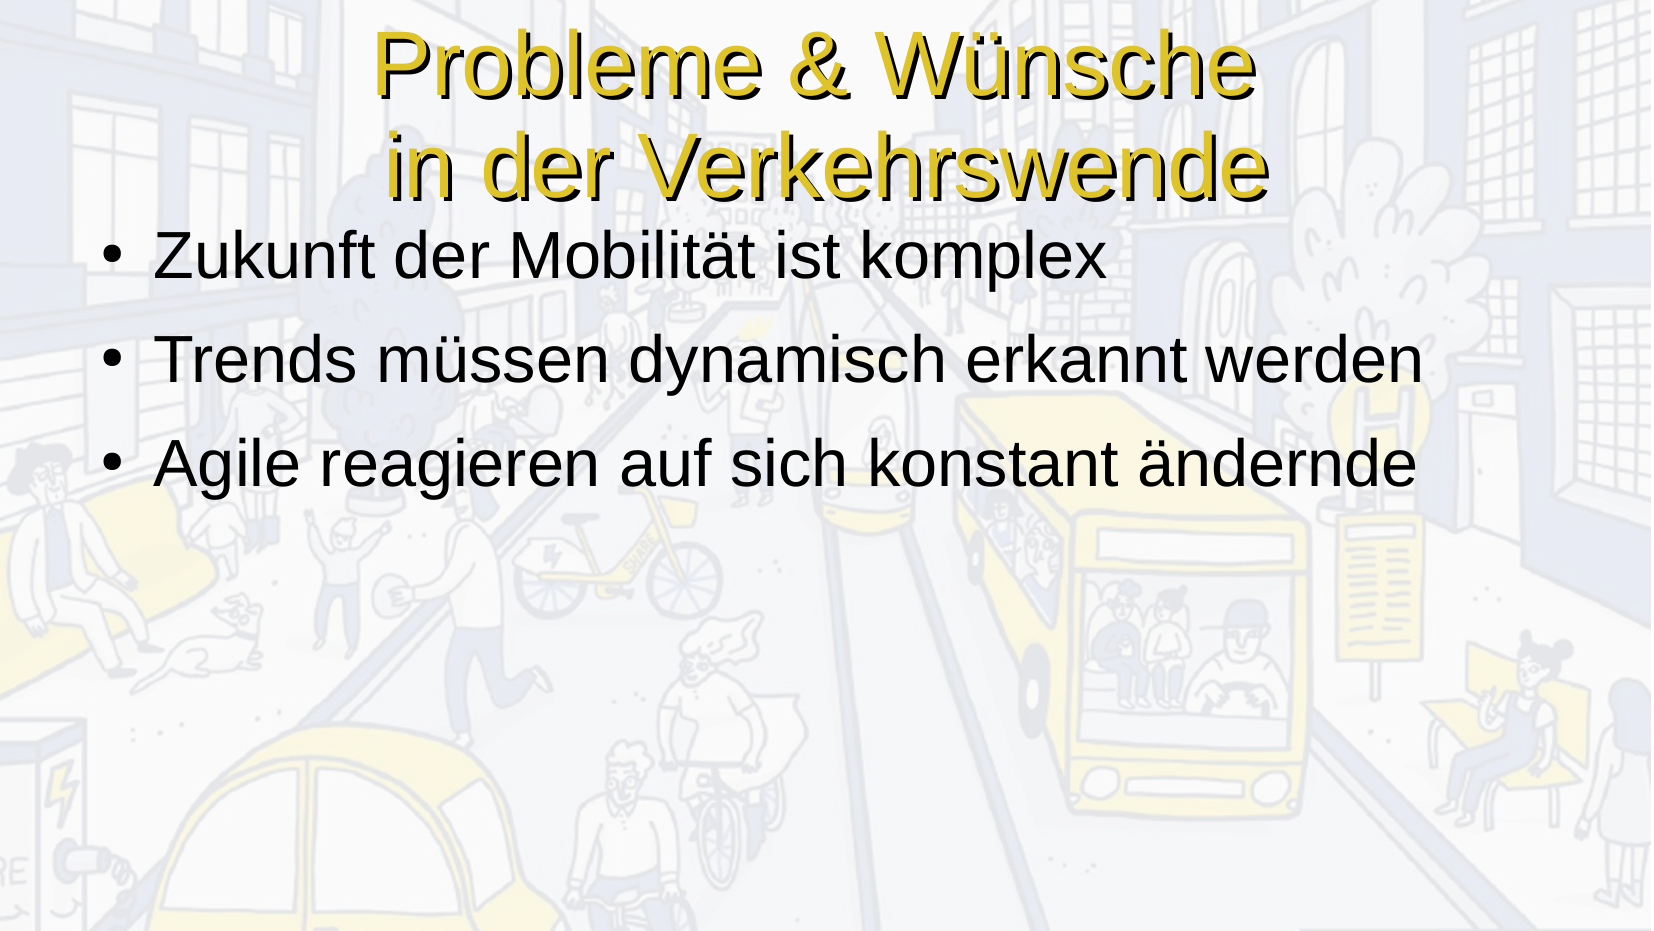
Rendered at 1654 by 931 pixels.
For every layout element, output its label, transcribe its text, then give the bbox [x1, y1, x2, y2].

title Probleme & Wünsche in der Verkehrswende [82, 12, 1571, 217]
list Zukunft der Mobilität ist komplex Trends müssen dynamisch erkannt werden Agile reagieren auf sich konstant ändernde [82, 217, 1571, 758]
picture [0, 0, 1651, 931]
